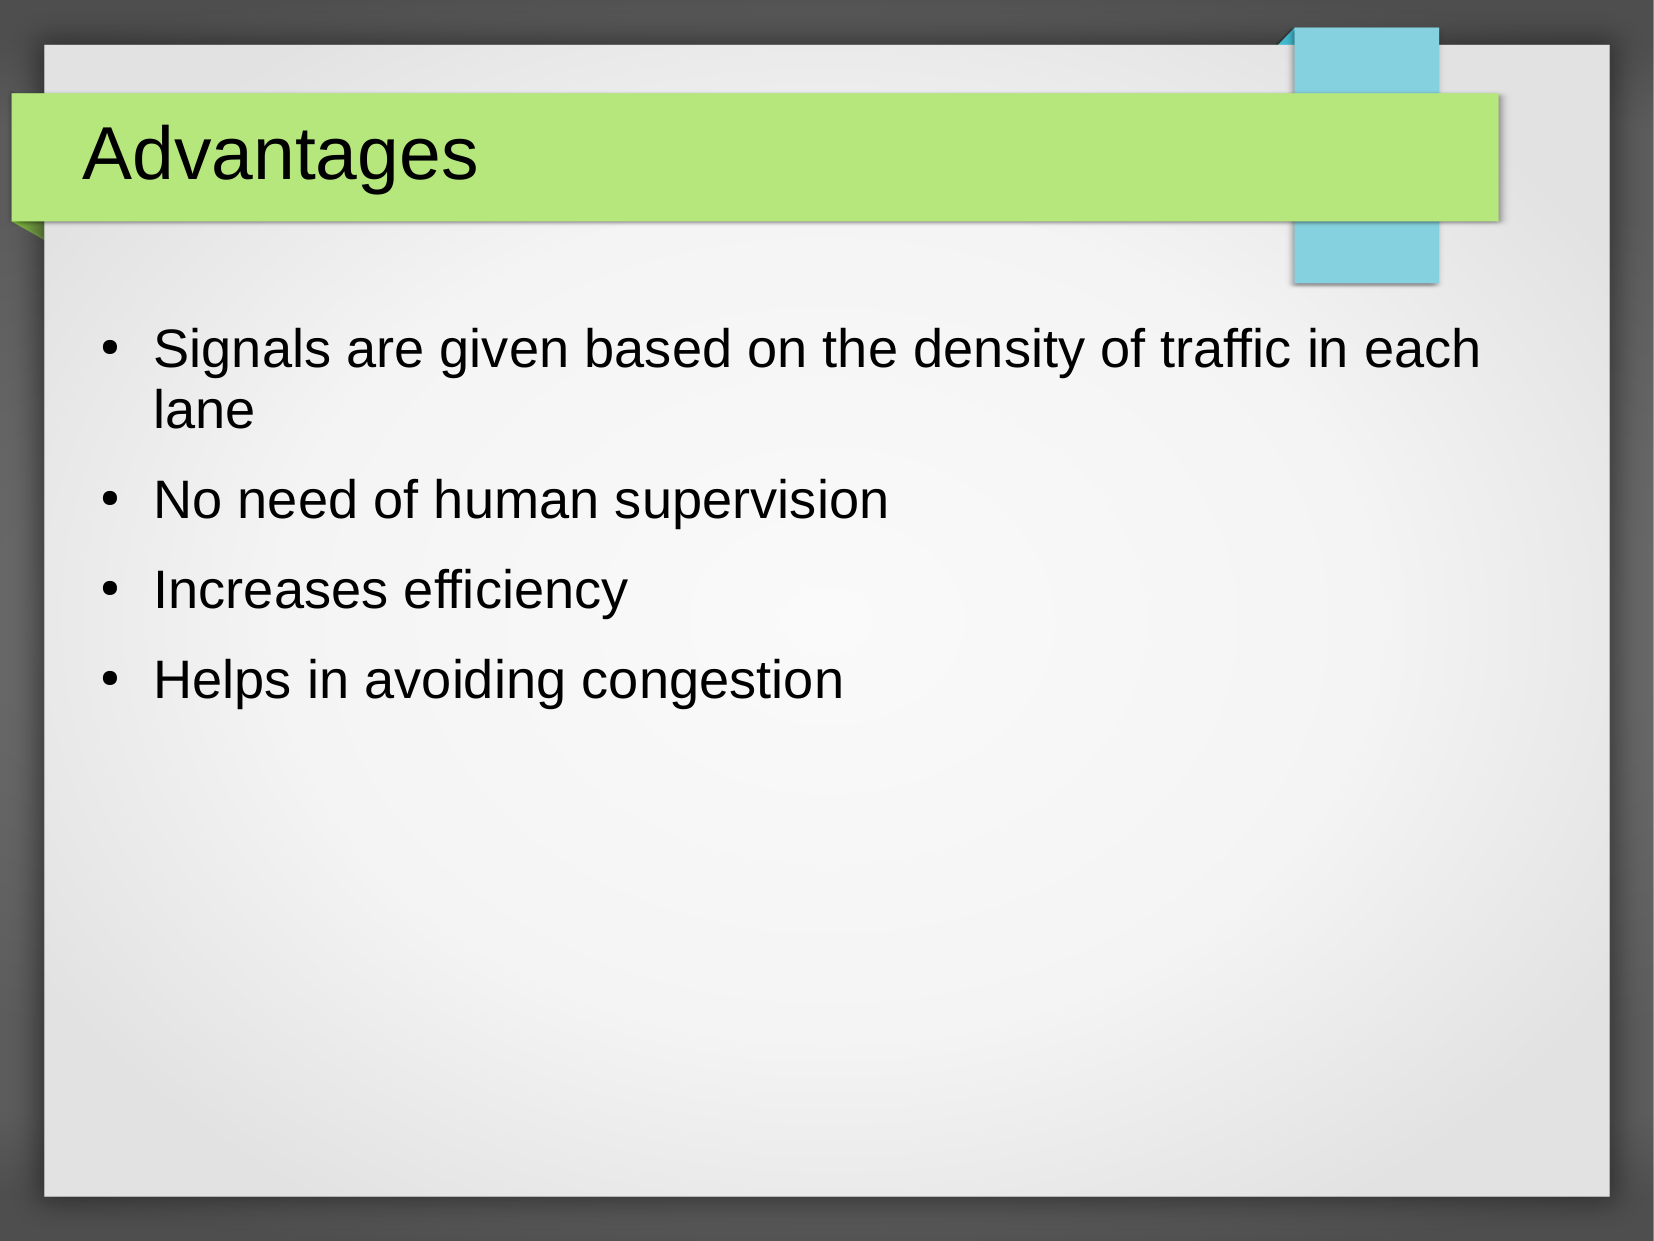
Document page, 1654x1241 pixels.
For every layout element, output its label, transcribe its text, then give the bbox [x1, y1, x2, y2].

title Advantages [82, 94, 1264, 213]
picture [0, 0, 1654, 1241]
list Signals are given based on the density of traffic in each lane No need of human supervision Increases efficiency Helps in avoiding congestion [82, 318, 1571, 1039]
